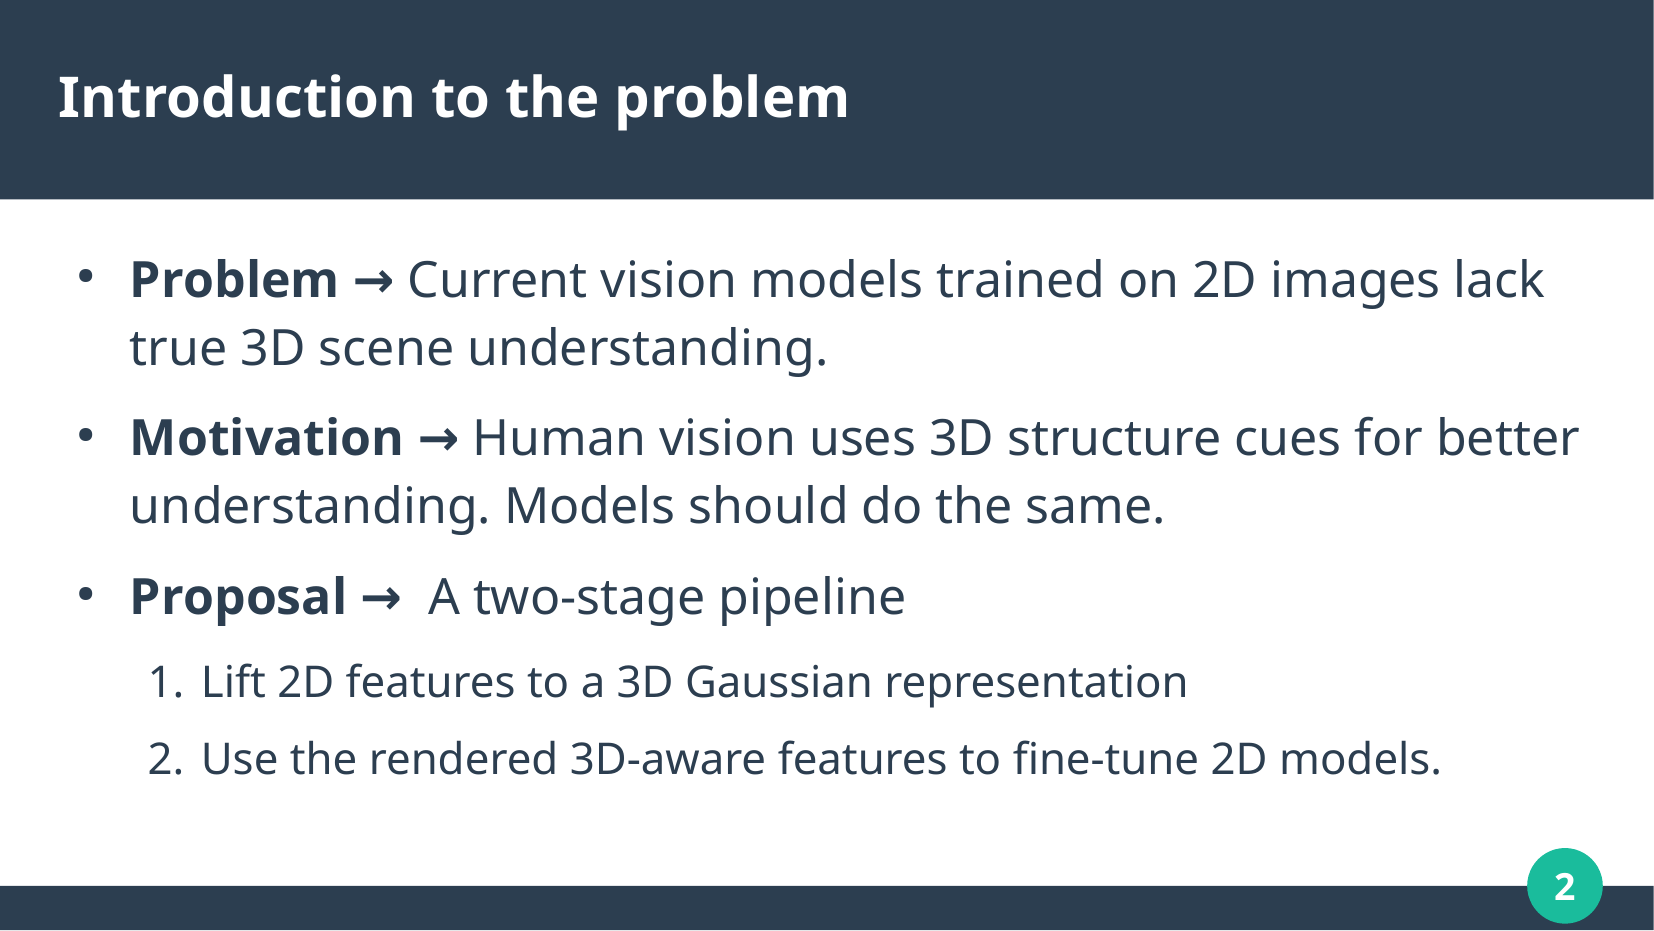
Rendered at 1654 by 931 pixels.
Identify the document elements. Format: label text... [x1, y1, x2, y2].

list Problem → Current vision models trained on 2D images lack true 3D scene understanding. Motivation → Human vision uses 3D structure cues for better understanding. Models should do the same. Proposal → A two-stage pipeline Lift 2D features to a 3D Gaussian representation Use the rendered 3D-aware features to fine-tune 2D models. [59, 243, 1595, 864]
title Introduction to the problem [59, 37, 1595, 156]
